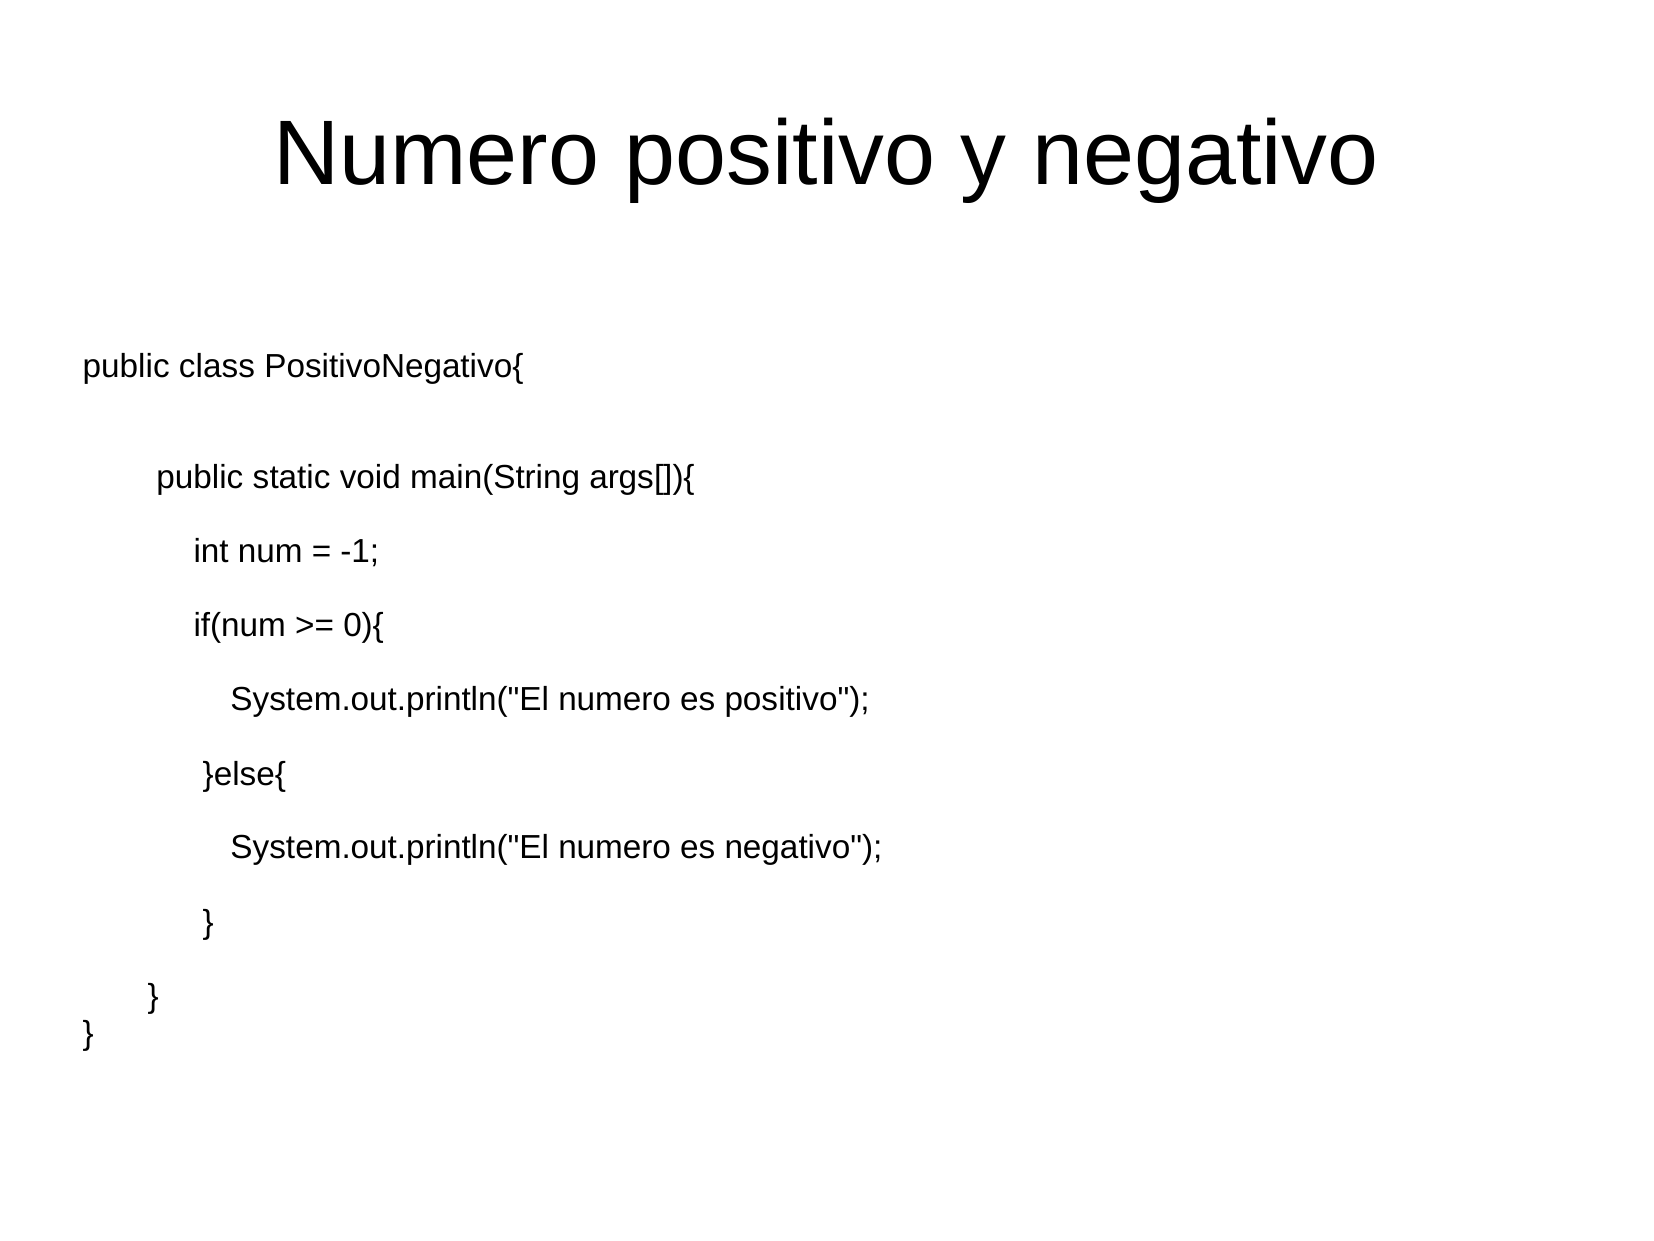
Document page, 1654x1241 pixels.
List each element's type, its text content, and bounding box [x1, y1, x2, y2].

title Numero positivo y negativo [82, 49, 1571, 257]
subtitle public class PositivoNegativo{ public static void main(String args[]){ int num = -1; if(num >= 0){ System.out.println("El numero es positivo"); }else{ System.out.println("El numero es negativo"); } } } [82, 290, 1571, 1109]
